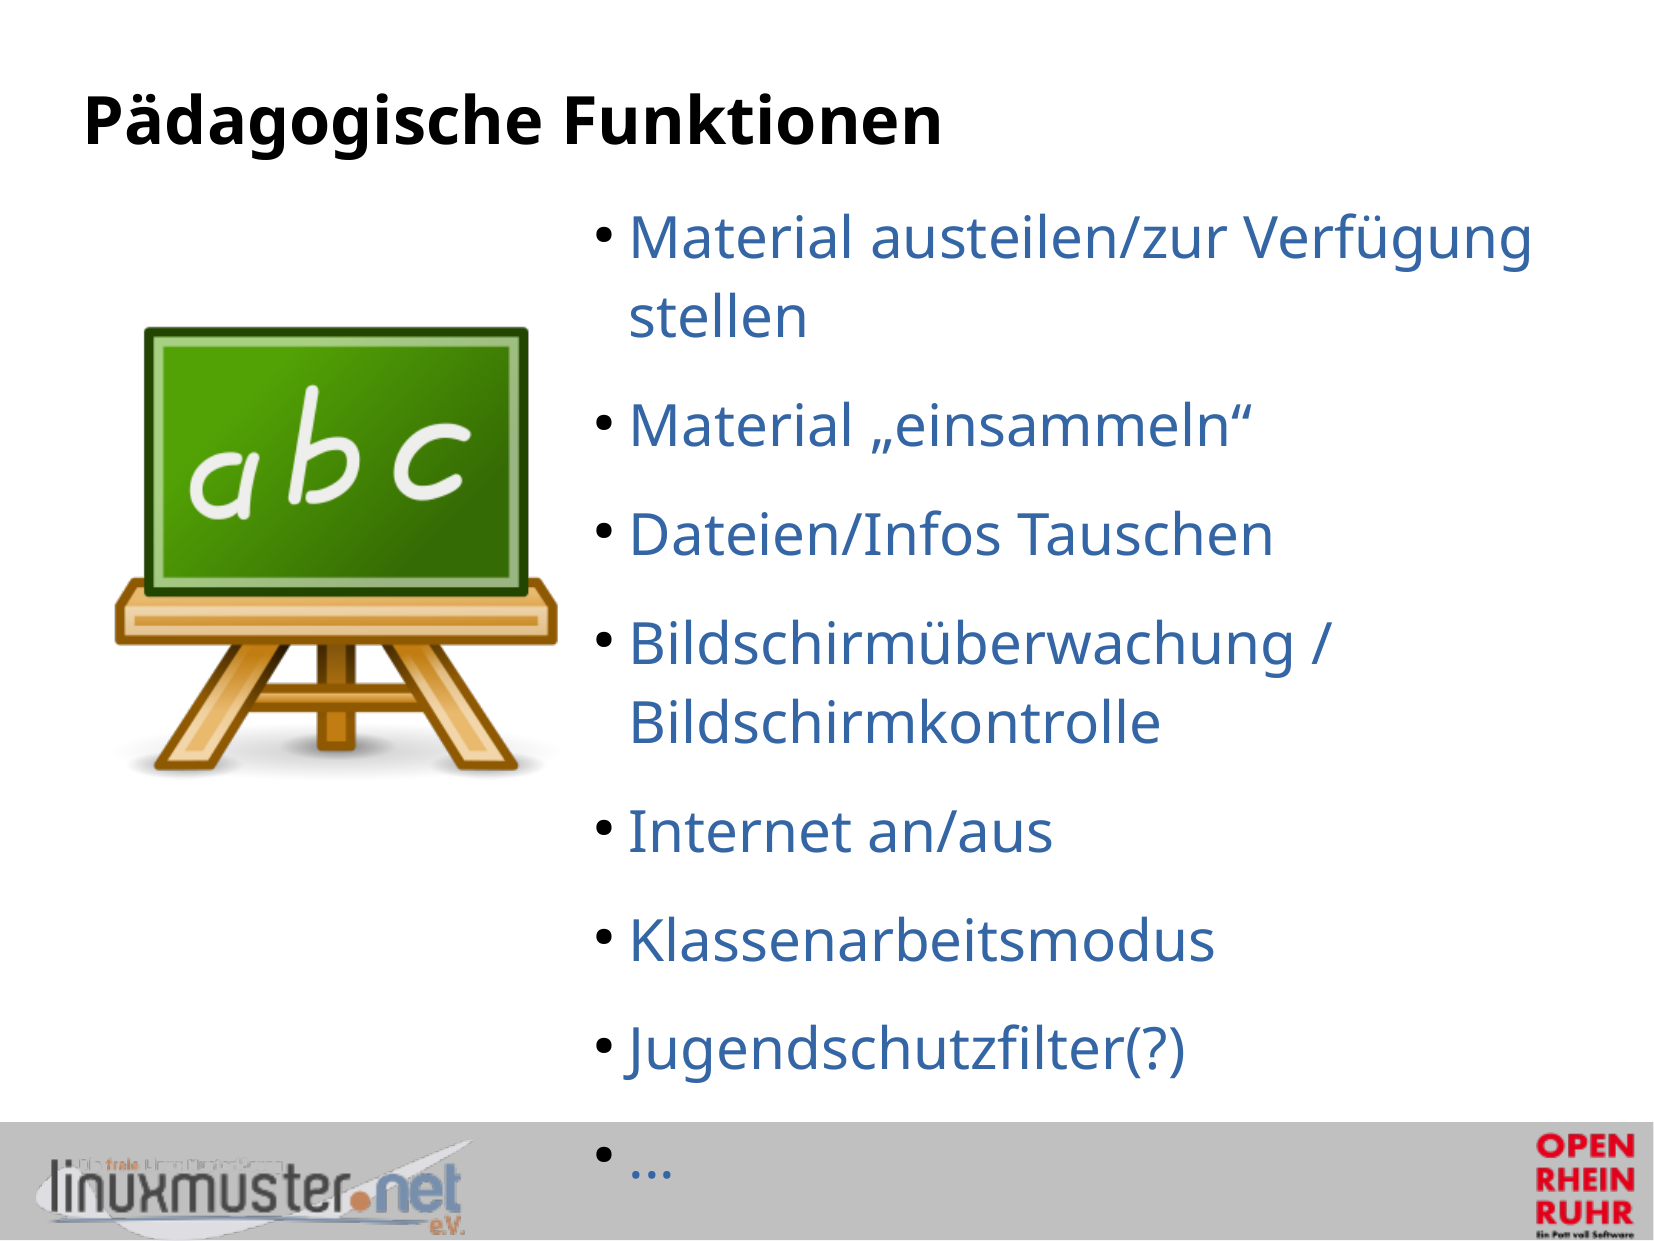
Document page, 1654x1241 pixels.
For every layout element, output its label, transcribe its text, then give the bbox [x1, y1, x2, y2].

picture [36, 1140, 473, 1241]
text_box Material austeilen/zur Verfügung stellen Material „einsammeln“ Dateien/Infos Tauschen Bildschirmüberwachung / Bildschirmkontrolle Internet an/aus Klassenarbeitsmodus Jugendschutzfilter(?) ... [578, 188, 1560, 1069]
picture [1535, 1131, 1636, 1241]
title Pädagogische Funktionen [82, 49, 1571, 189]
picture [106, 318, 567, 780]
